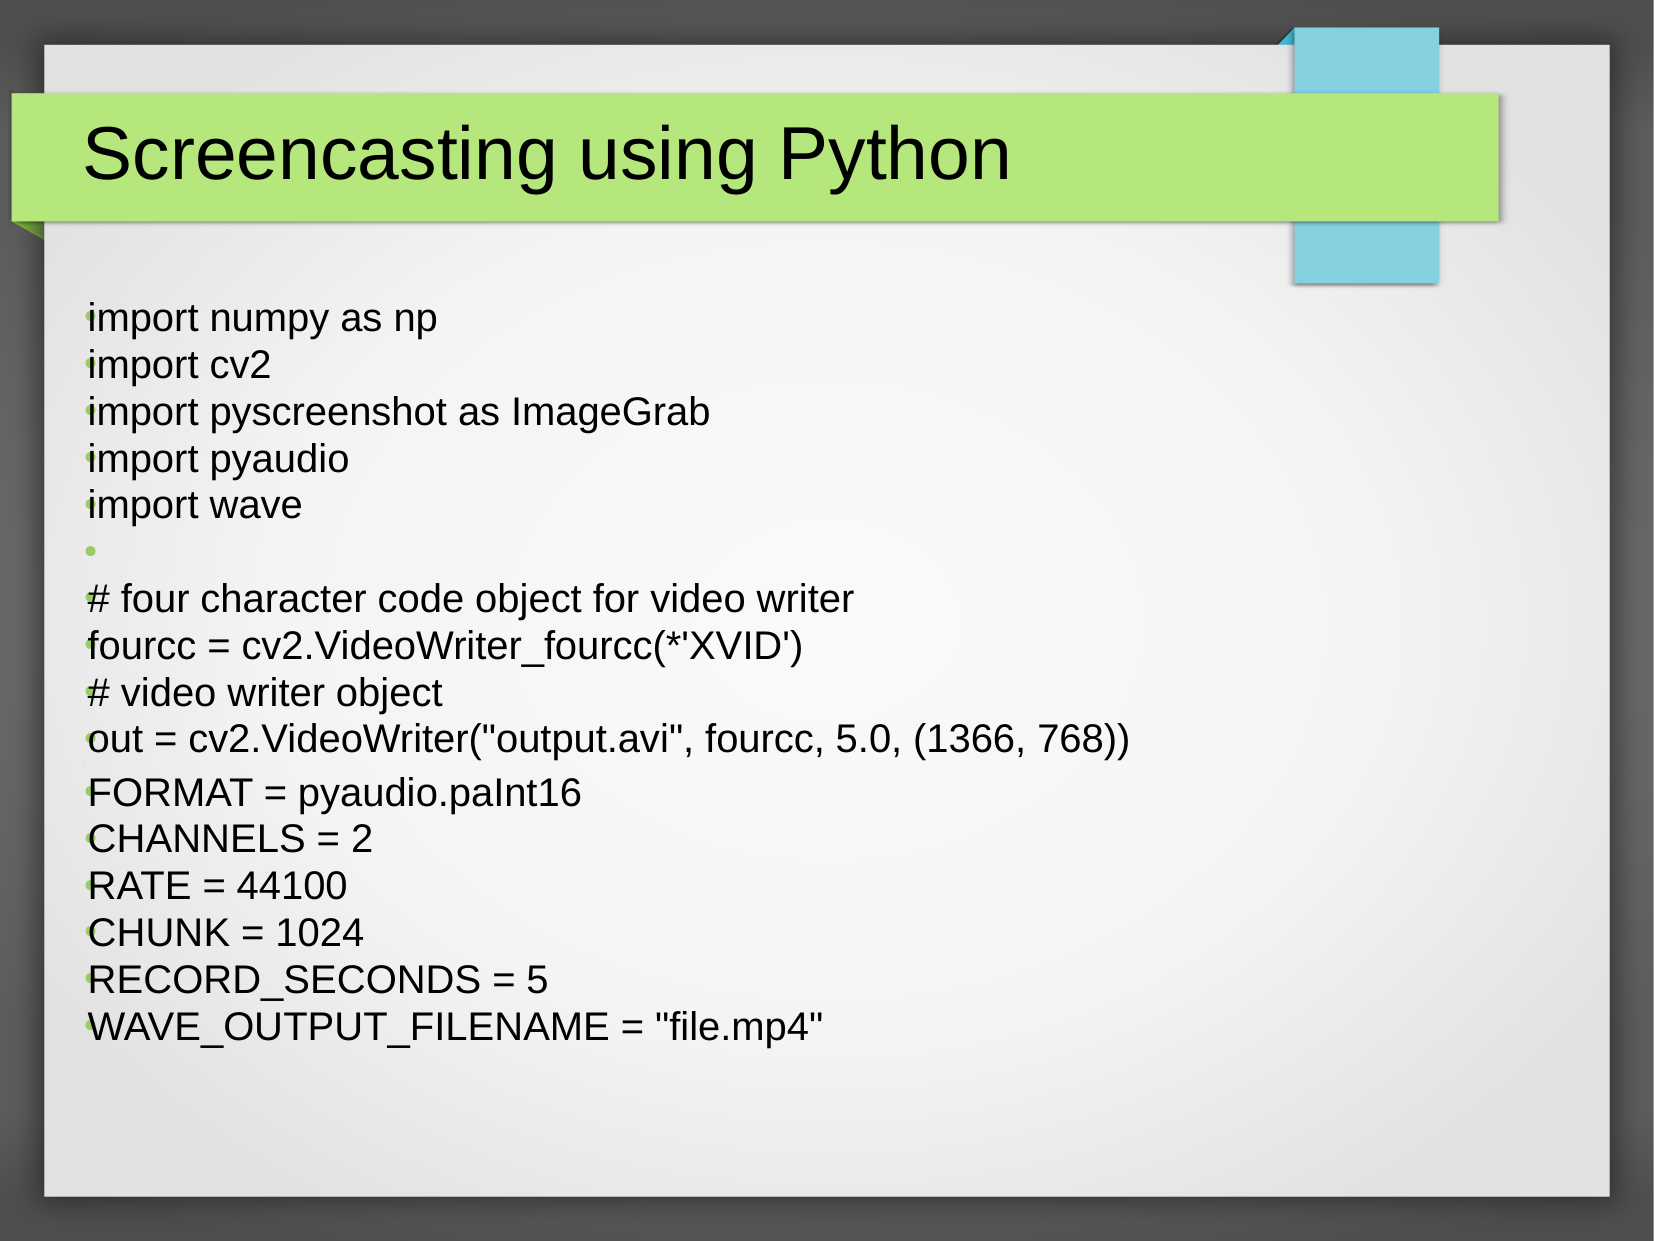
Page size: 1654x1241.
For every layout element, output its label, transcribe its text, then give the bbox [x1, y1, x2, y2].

title Screencasting using Python [82, 94, 1264, 213]
picture [0, 0, 1654, 1241]
list import numpy as np import cv2 import pyscreenshot as ImageGrab import pyaudio import wave # four character code object for video writer fourcc = cv2.VideoWriter_fourcc(*'XVID') # video writer object out = cv2.VideoWriter("output.avi", fourcc, 5.0, (1366, 768)) FORMAT = pyaudio.paInt16 CHANNELS = 2 RATE = 44100 CHUNK = 1024 RECORD_SECONDS = 5 WAVE_OUTPUT_FILENAME = "file.mp4" [82, 295, 1571, 1050]
